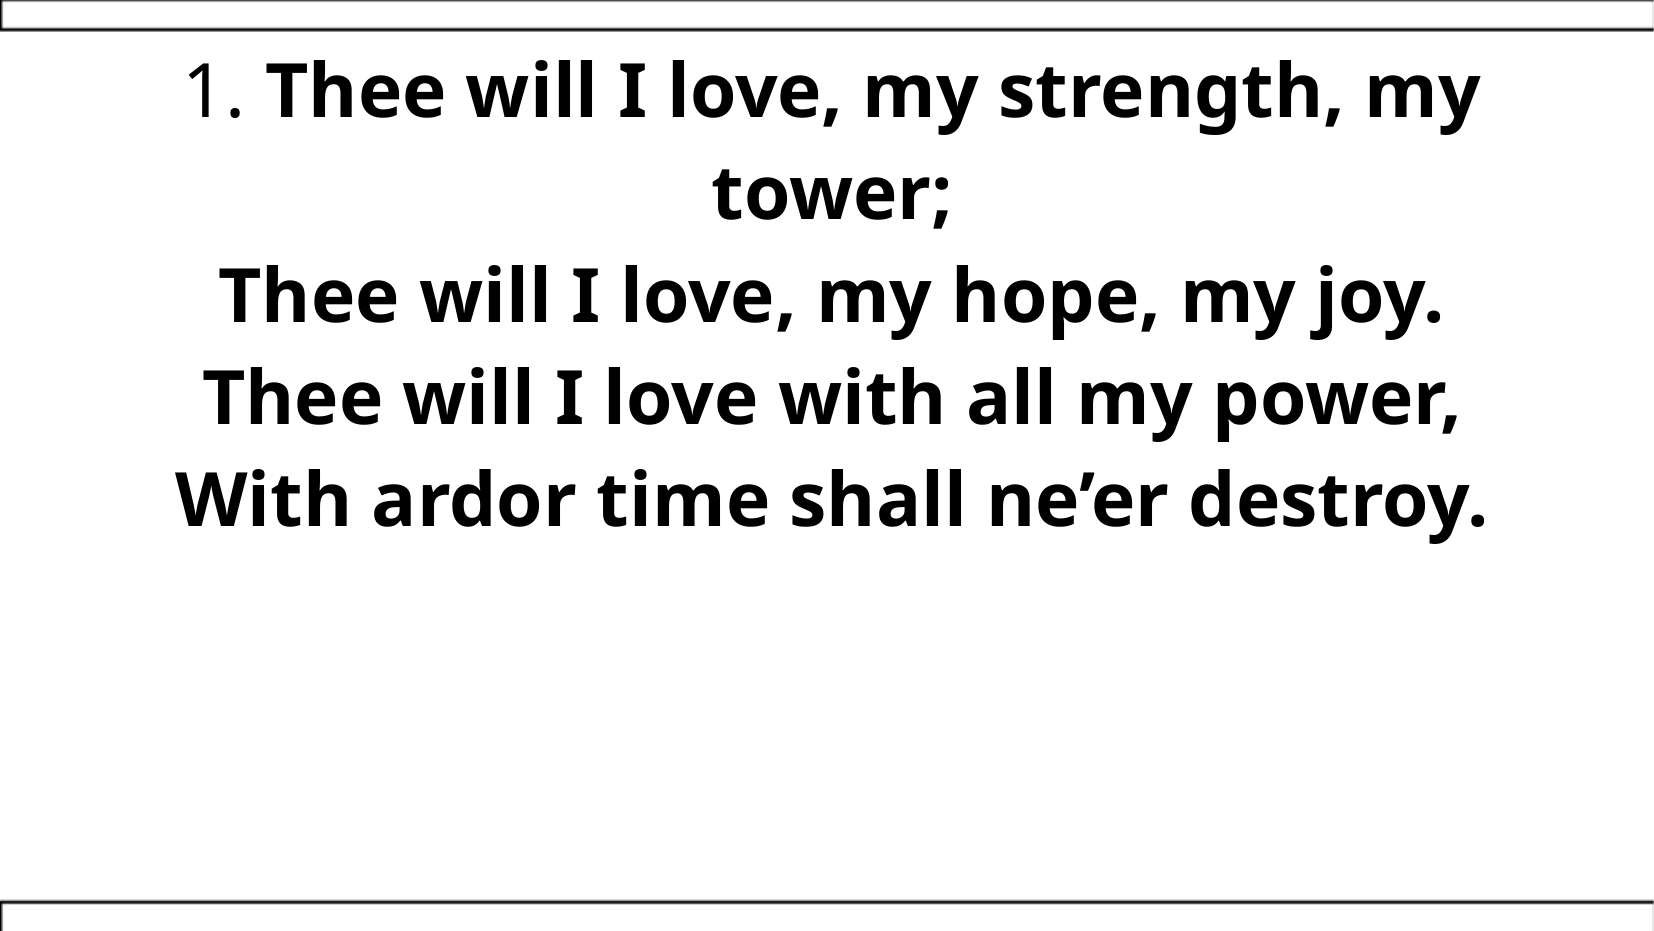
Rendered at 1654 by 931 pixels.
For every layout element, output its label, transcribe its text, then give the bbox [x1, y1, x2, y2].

text_box 1. Thee will I love, my strength, my tower; Thee will I love, my hope, my joy. Thee will I love with all my power, With ardor time shall ne’er destroy. [75, 30, 1591, 445]
picture [0, 0, 1654, 931]
